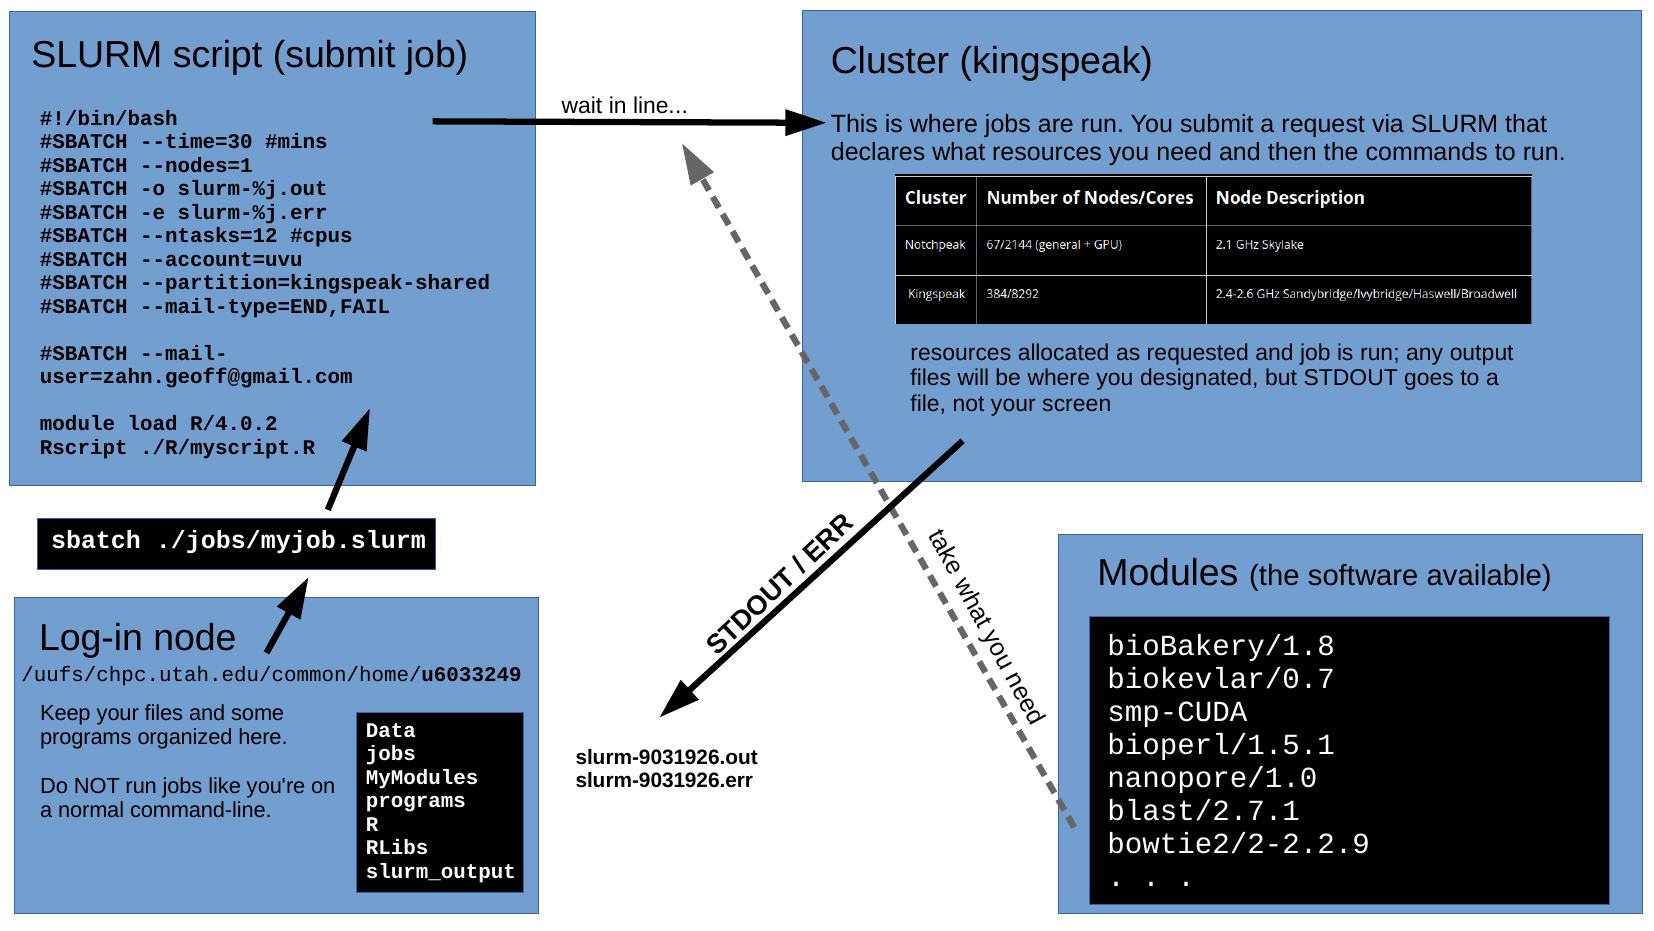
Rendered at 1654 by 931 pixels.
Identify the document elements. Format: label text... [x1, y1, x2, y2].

text_box STDOUT / ERR [684, 436, 933, 677]
text_box [1058, 534, 1643, 914]
text_box SLURM script (submit job) [16, 26, 522, 126]
text_box [9, 11, 536, 486]
text_box Data jobs MyModules programs R RLibs slurm_output [351, 712, 597, 931]
text_box resources allocated as requested and job is run; any output files will be where you designated, but STDOUT goes to a file, not your screen [895, 332, 1531, 424]
text_box Cluster (kingspeak) This is where jobs are run. You submit a request via SLURM that declares what resources you need and then the commands to run. [816, 32, 1619, 173]
text_box bioBakery/1.8 biokevlar/0.7 namd/2.14.verbs-smp-CUDA bioperl/1.5.1 nanopore/1.0 blast/2.7.1 bowtie/1.1.2 bowtie2/2-2.2.9 . . . [1092, 623, 1654, 931]
text_box [802, 10, 1642, 482]
text_box [342, 125, 536, 486]
text_box sbatch ./jobs/myjob.slurm [36, 520, 515, 564]
text_box [303, 597, 539, 657]
text_box Log-in node [24, 609, 358, 657]
picture [895, 174, 1532, 324]
text_box Keep your files and some programs organized here. Do NOT run jobs like you're on a normal command-line. [25, 715, 351, 931]
text_box #!/bin/bash #SBATCH --time=30 #mins #SBATCH --nodes=1 #SBATCH -o slurm-%j.out #SBATCH -e slurm-%j.err #SBATCH --ntasks=12 #cpus #SBATCH --account=uvu #SBATCH --partition=kingspeak-shared #SBATCH --mail-type=END,FAIL #SBATCH --mail-user=zahn.geoff@gmail.com module load R/4.0.2 Rscript ./R/myscript.R [25, 100, 519, 468]
text_box /uufs/chpc.utah.edu/common/home/u6033249 [6, 657, 539, 715]
text_box slurm-9031926.out slurm-9031926.err [560, 738, 995, 800]
text_box [37, 564, 436, 570]
text_box Modules (the software available) [1082, 544, 1629, 601]
text_box [14, 597, 286, 657]
text_box take what you need [909, 508, 1087, 787]
text_box [14, 715, 25, 914]
text_box wait in line... [546, 85, 792, 126]
